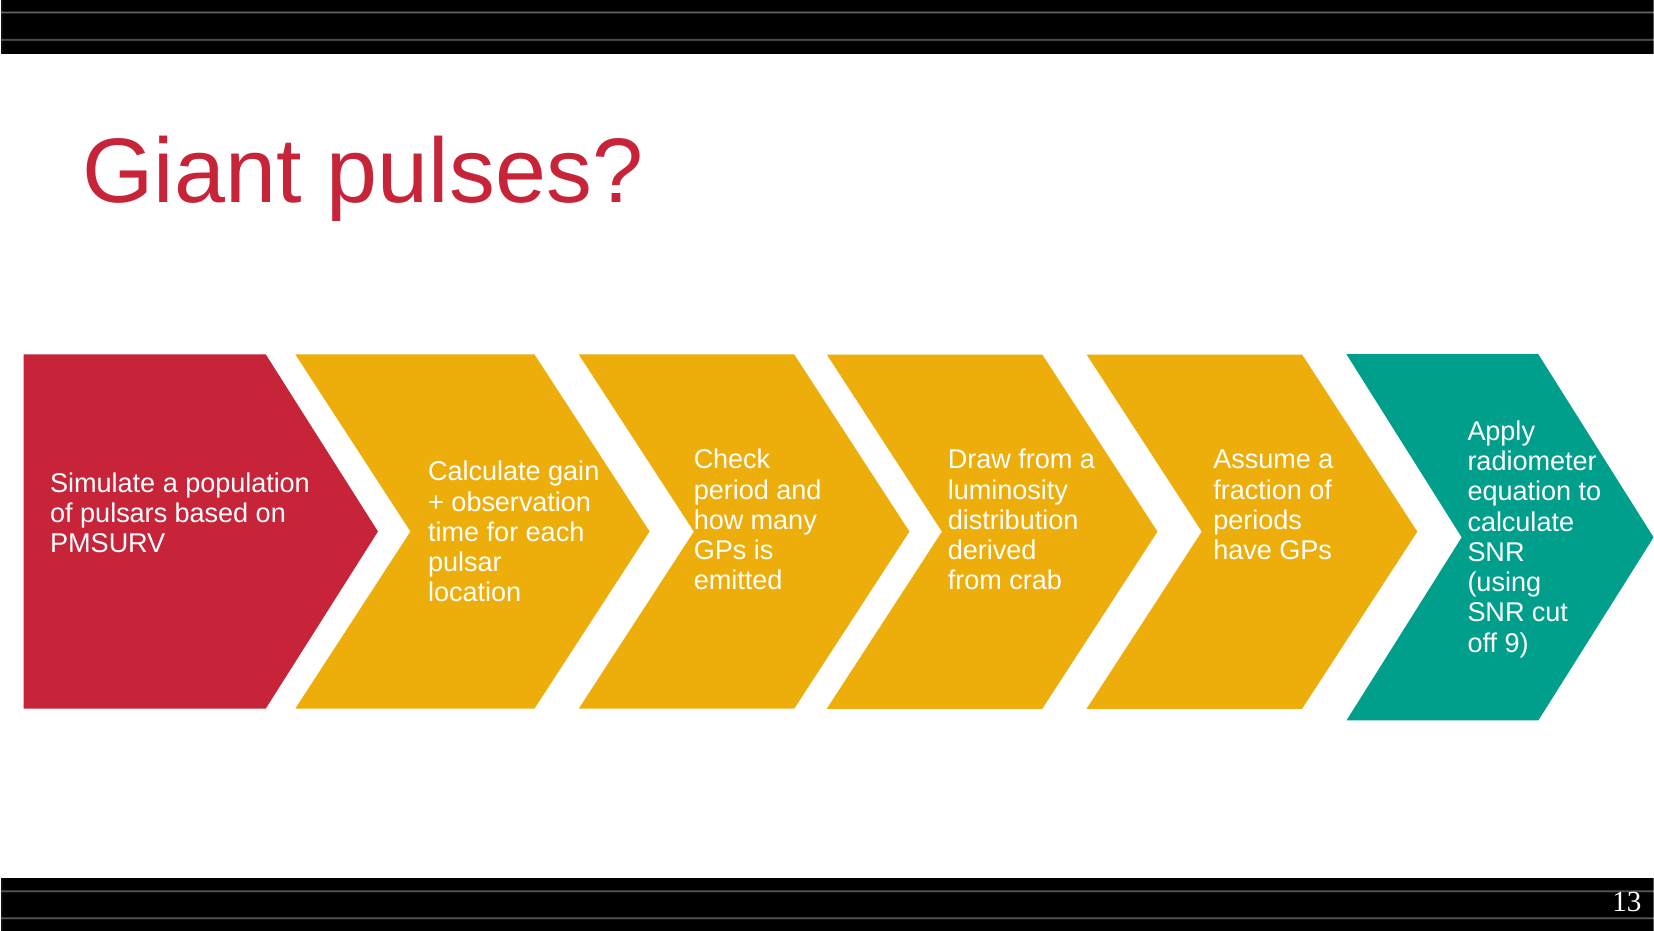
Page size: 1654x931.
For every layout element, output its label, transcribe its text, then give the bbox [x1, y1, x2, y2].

text_box Simulate a population of pulsars based on PMSURV [35, 460, 343, 603]
text_box [1086, 537, 1317, 709]
text_box [295, 354, 596, 709]
picture [1, 878, 1654, 931]
text_box Apply radiometer equation to calculate SNR (using SNR cut off 9) [1452, 408, 1619, 686]
title Giant pulses? [82, 92, 1571, 249]
text_box [615, 478, 650, 585]
picture [1, 0, 1654, 54]
text_box Check period and how many GPs is emitted [678, 437, 839, 686]
text_box Assume a fraction of periods have GPs [1198, 437, 1359, 686]
text_box [343, 476, 378, 587]
text_box Calculate gain + observation time for each pulsar location [413, 448, 615, 638]
text_box [826, 545, 1065, 709]
text_box [578, 354, 910, 640]
text_box [578, 556, 810, 709]
text_box [23, 354, 333, 709]
text_box [826, 354, 1096, 518]
text_box [1111, 460, 1158, 604]
text_box [1086, 354, 1356, 526]
text_box Draw from a luminosity distribution derived from crab [933, 437, 1111, 674]
text_box [1359, 441, 1418, 622]
